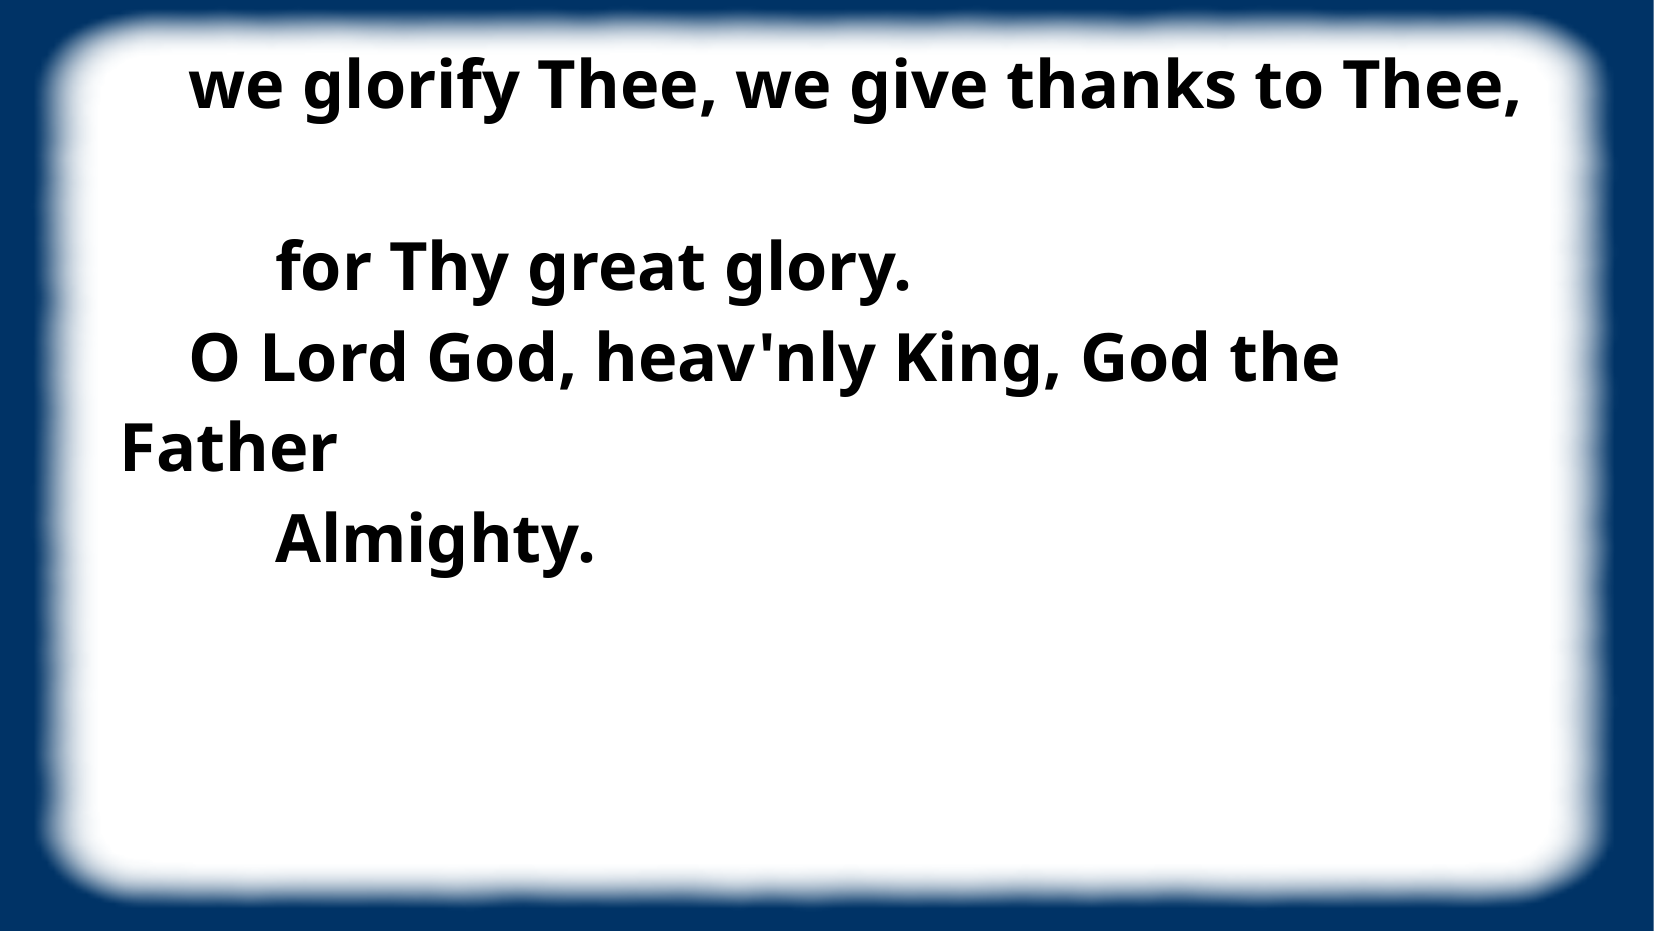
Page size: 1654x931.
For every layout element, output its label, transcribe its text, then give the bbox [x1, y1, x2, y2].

text_box we glorify Thee, we give thanks to Thee, for Thy great glory. O Lord God, heav'nly King, God the Father Almighty. [105, 30, 1546, 489]
picture [0, 0, 1654, 931]
